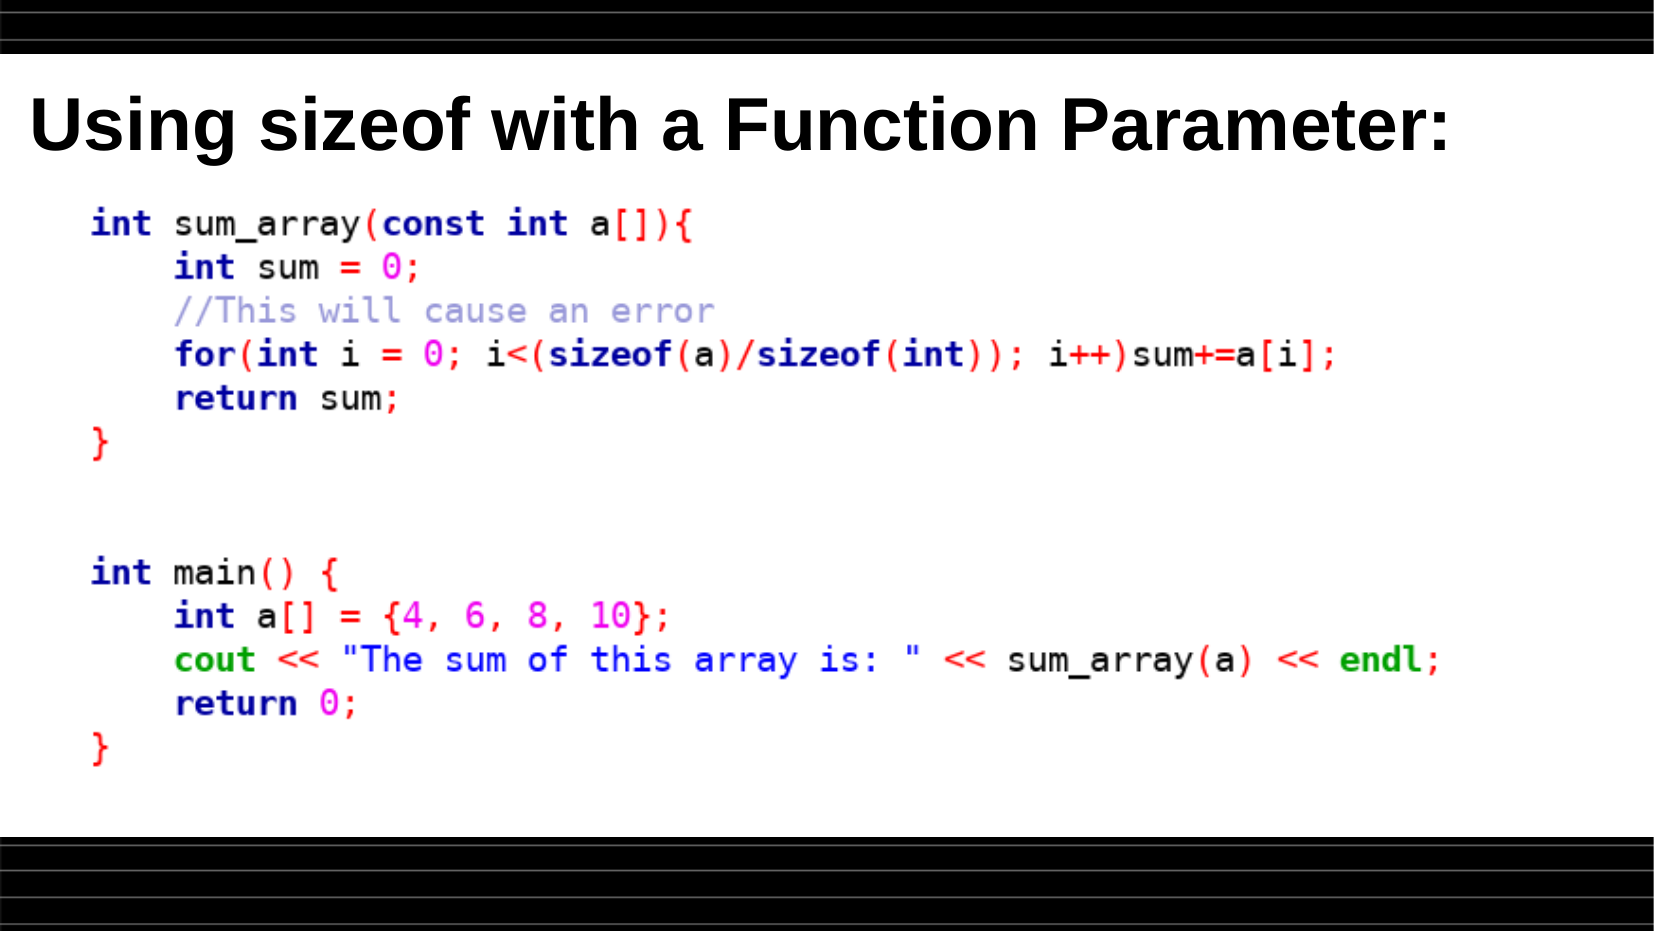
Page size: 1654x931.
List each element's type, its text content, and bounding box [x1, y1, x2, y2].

picture [90, 194, 1457, 781]
text_box Using sizeof with a Function Parameter: [15, 75, 1546, 174]
picture [0, 837, 1654, 931]
picture [0, 0, 1654, 54]
